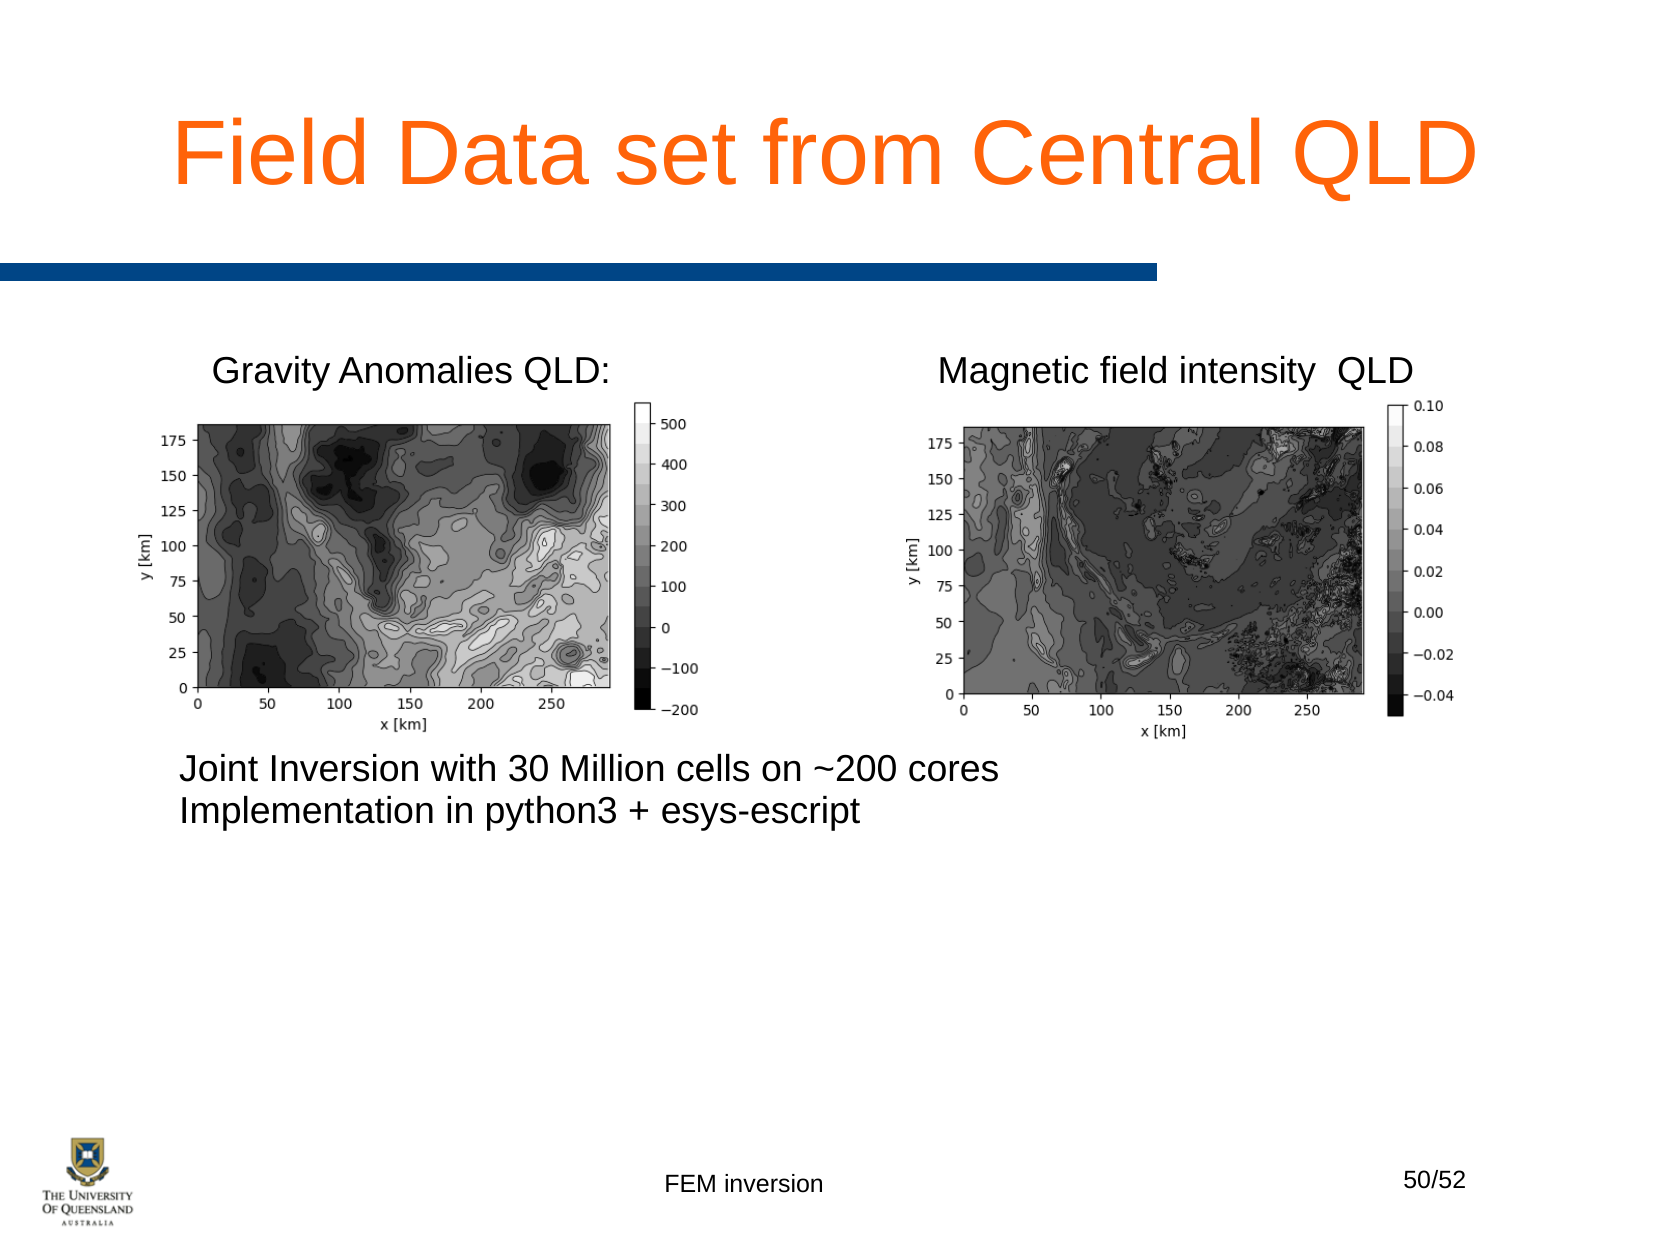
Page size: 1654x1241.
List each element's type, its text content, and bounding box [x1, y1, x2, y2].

title Field Data set from Central QLD [82, 49, 1571, 257]
picture [35, 1133, 142, 1235]
text_box Joint Inversion with 30 Million cells on ~200 cores Implementation in python3 + esys-escript [164, 739, 1015, 839]
picture [129, 389, 709, 742]
picture [897, 389, 1465, 749]
text_box Gravity Anomalies QLD: [196, 342, 626, 400]
text_box Magnetic field intensity QLD [922, 342, 1430, 400]
